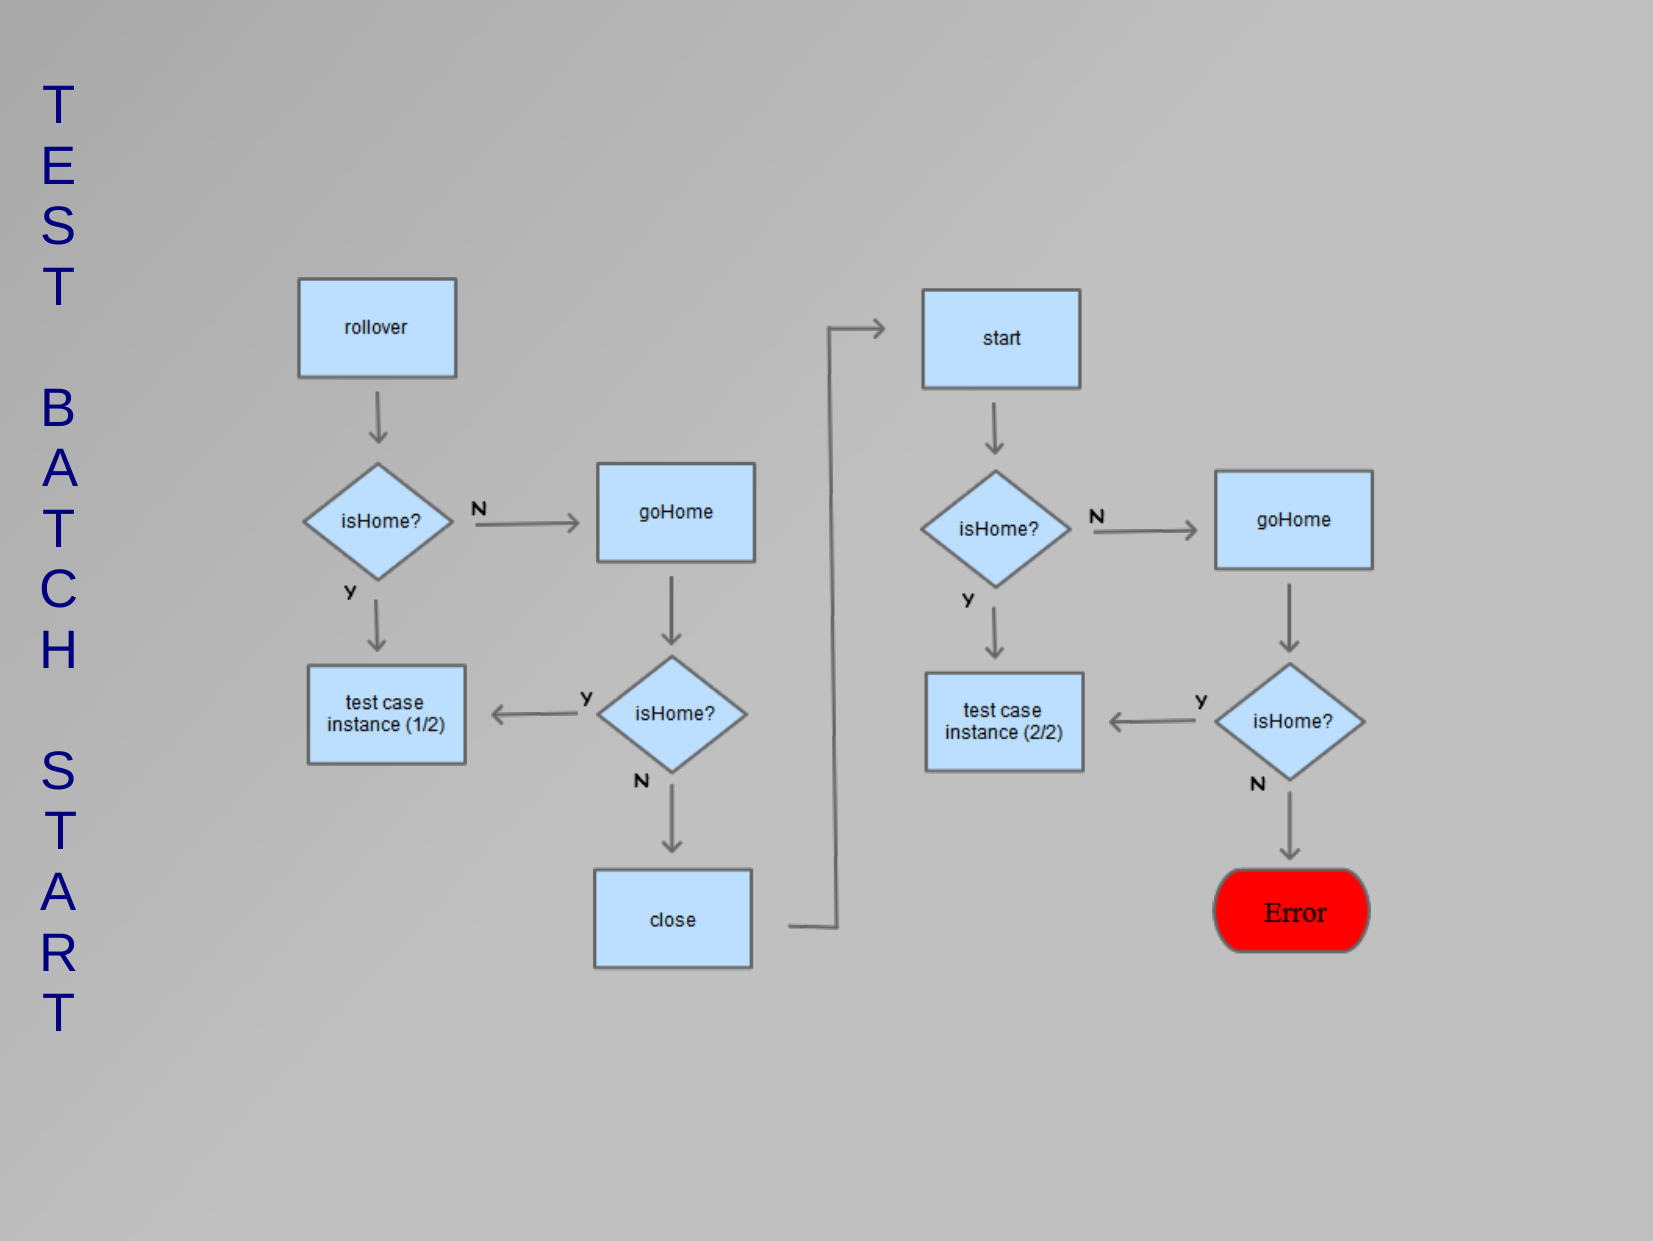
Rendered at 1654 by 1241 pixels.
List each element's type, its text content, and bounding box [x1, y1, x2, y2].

text_box TEST BATCH START [23, 67, 95, 1182]
picture [0, 0, 1654, 1241]
